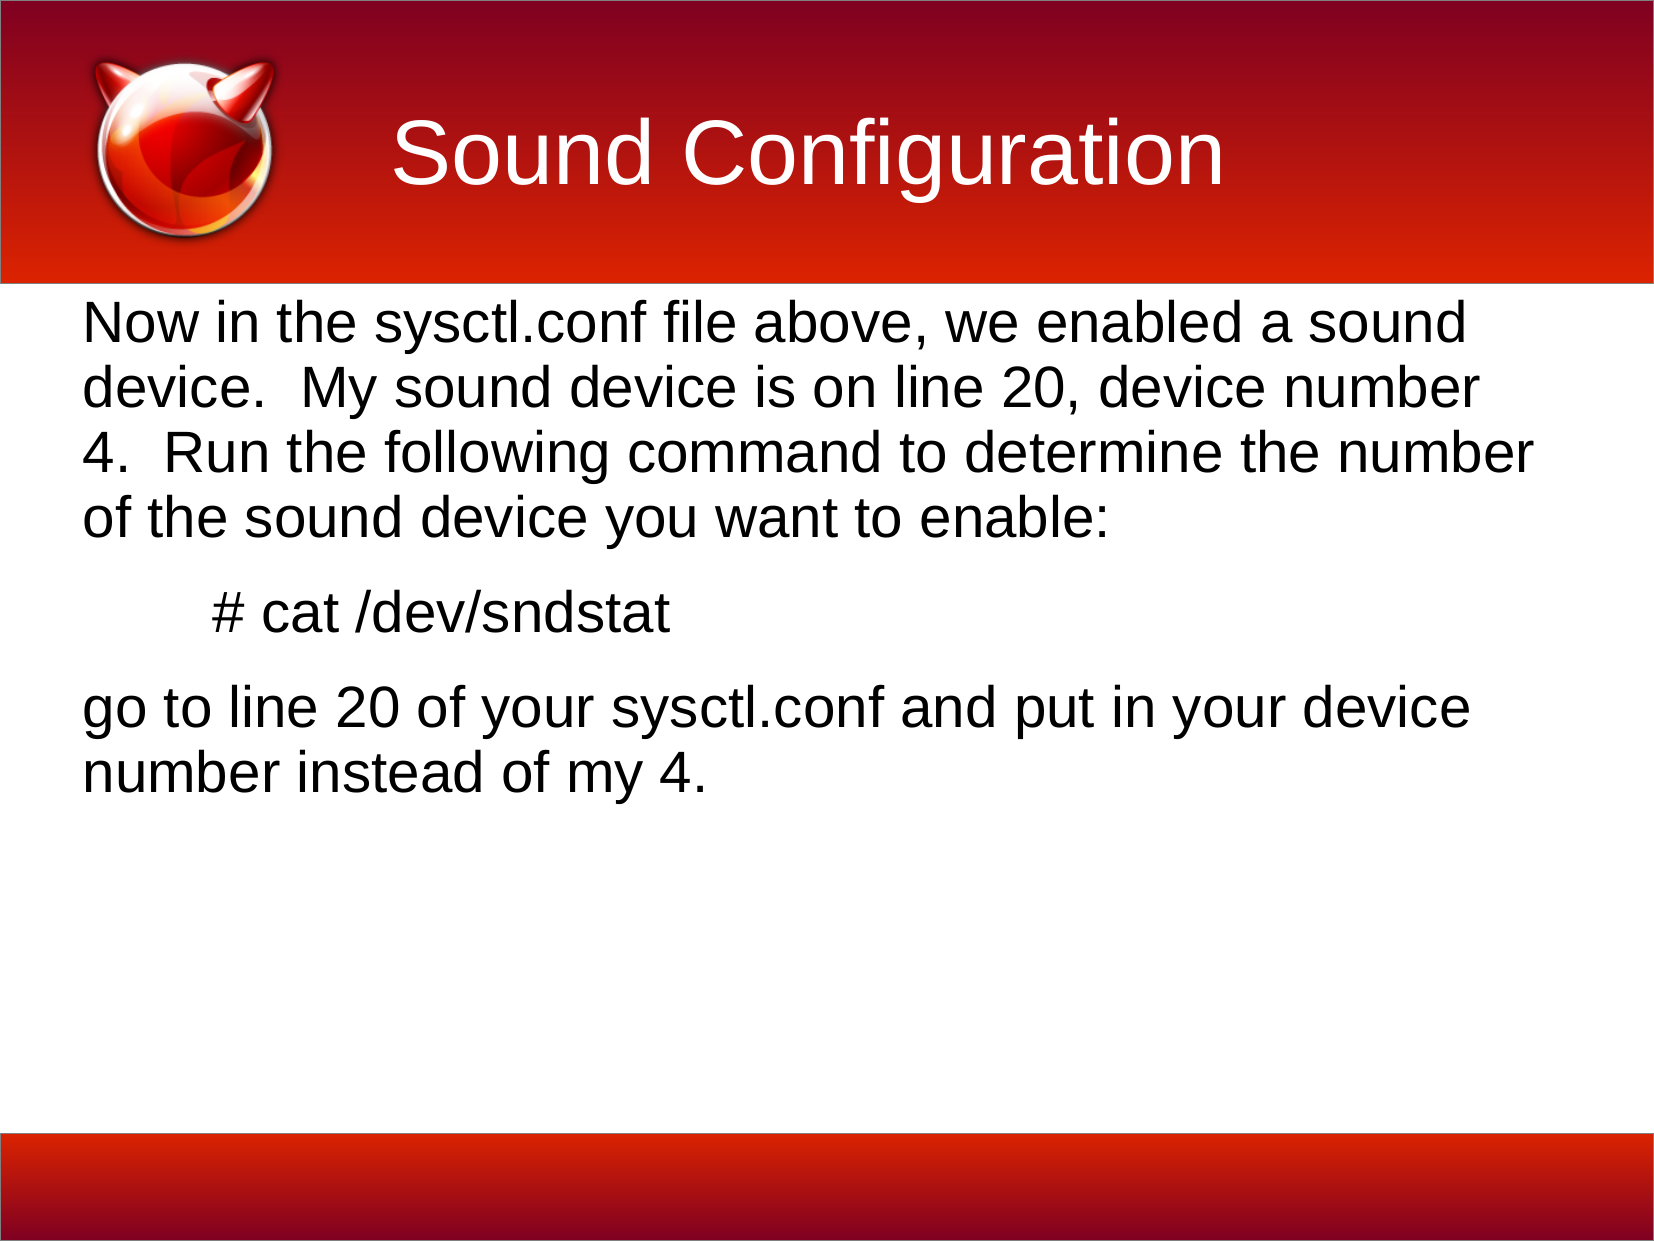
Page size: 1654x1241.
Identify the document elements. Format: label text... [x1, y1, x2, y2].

title Sound Configuration [82, 49, 1536, 257]
list Now in the sysctl.conf file above, we enabled a sound device. My sound device is on line 20, device number 4. Run the following command to determine the number of the sound device you want to enable: # cat /dev/sndstat go to line 20 of your sysctl.conf and put in your device number instead of my 4. [82, 290, 1538, 1010]
